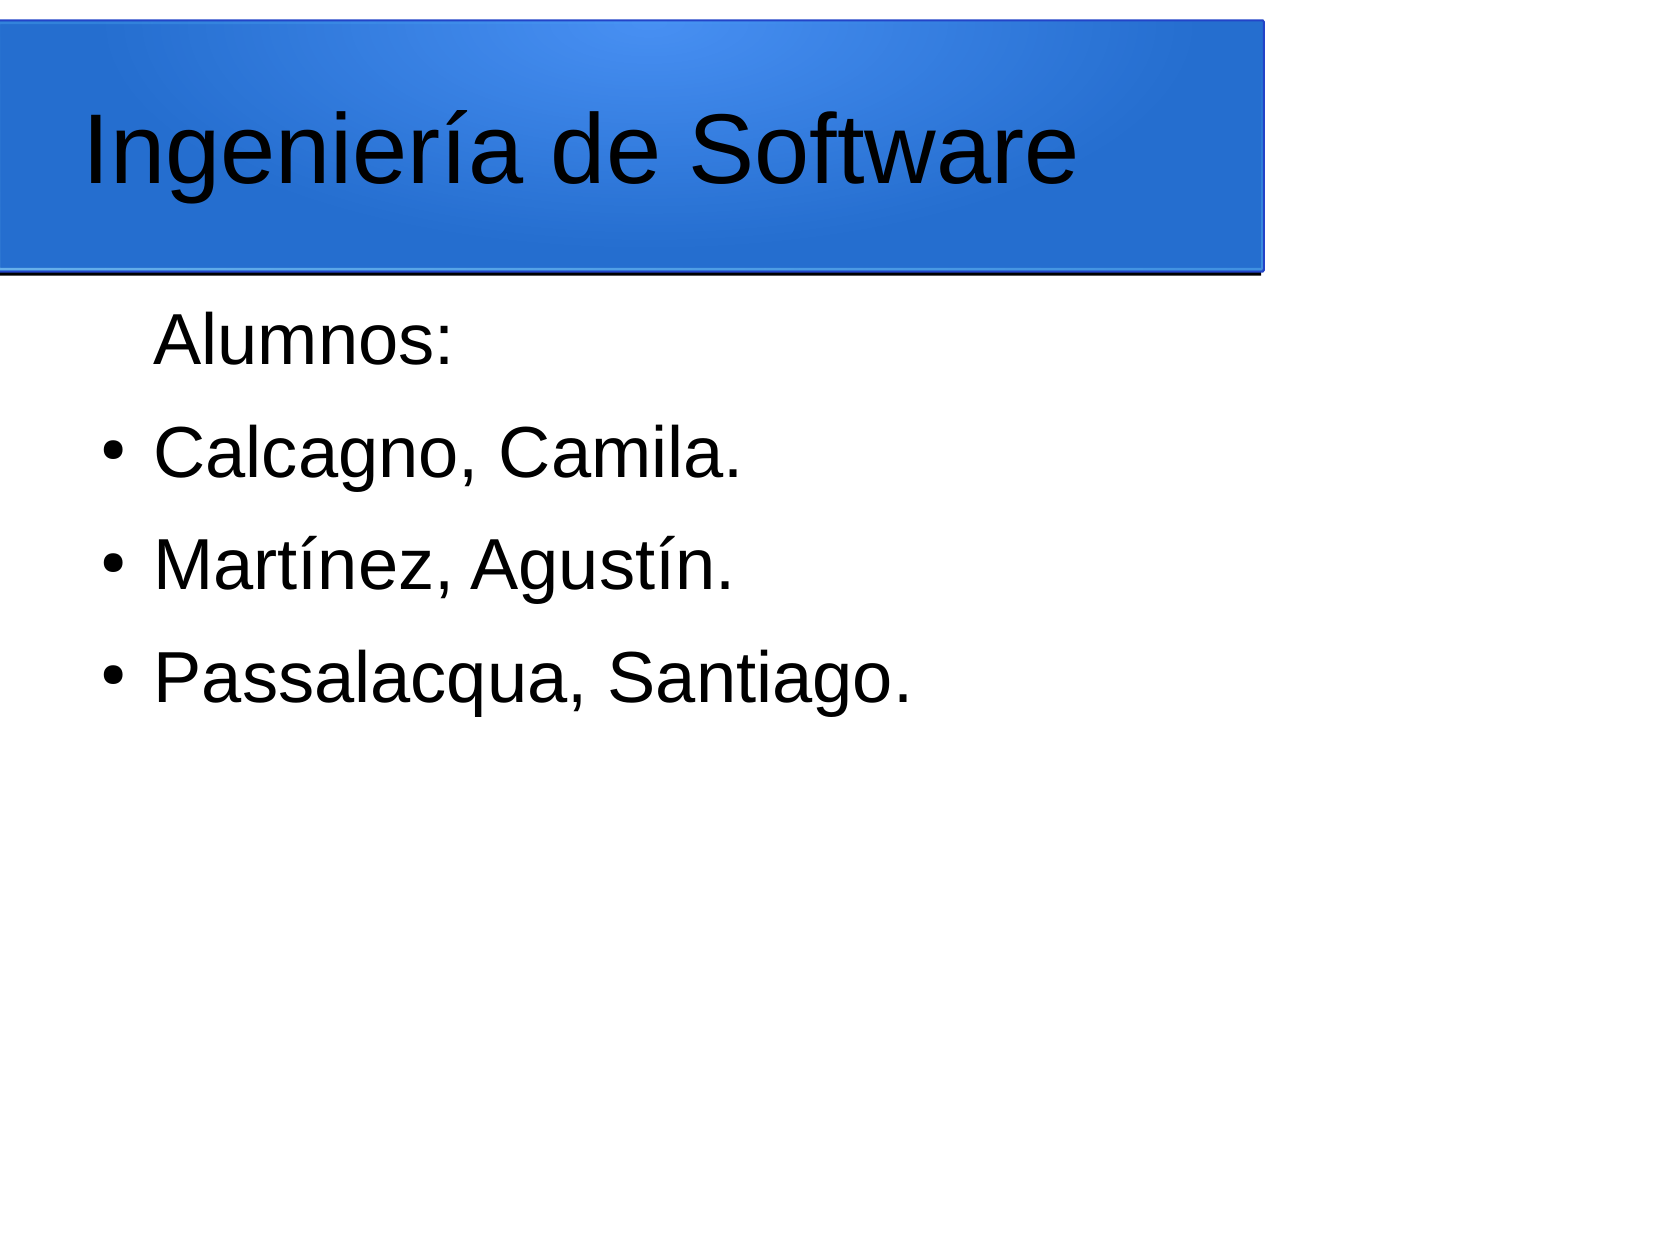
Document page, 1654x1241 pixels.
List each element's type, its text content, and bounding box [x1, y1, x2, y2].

list Alumnos: Calcagno, Camila. Martínez, Agustín. Passalacqua, Santiago. [82, 299, 1571, 1019]
title Ingeniería de Software [82, 47, 1235, 252]
